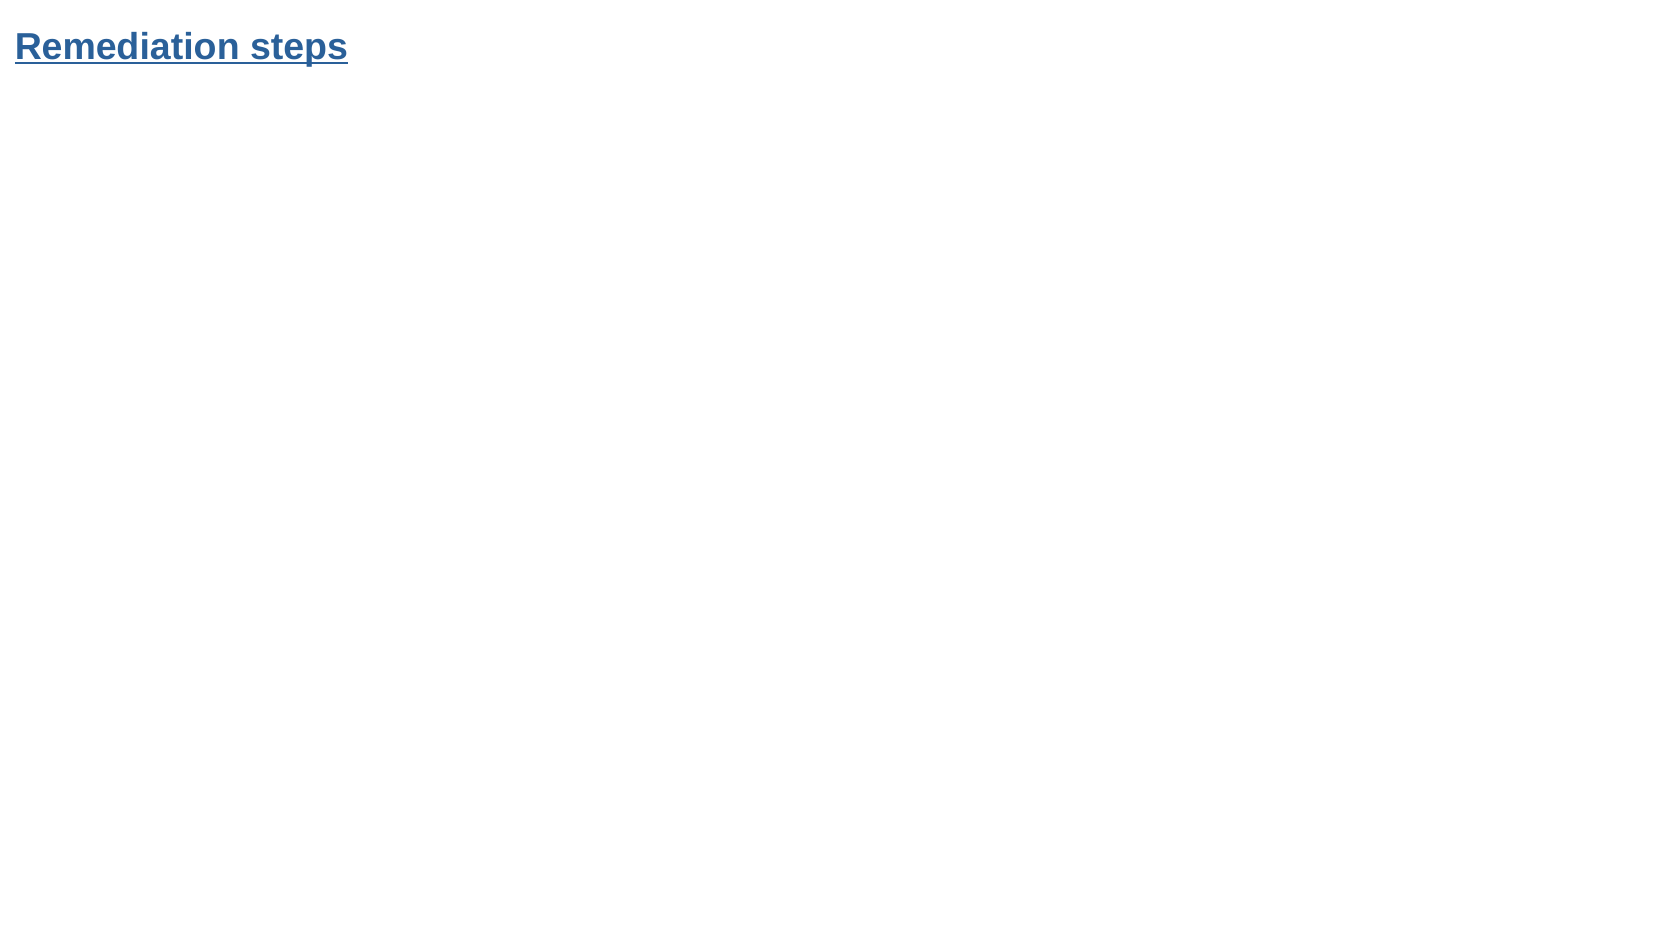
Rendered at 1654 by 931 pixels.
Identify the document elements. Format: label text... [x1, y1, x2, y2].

text_box Remediation steps [0, 18, 863, 113]
